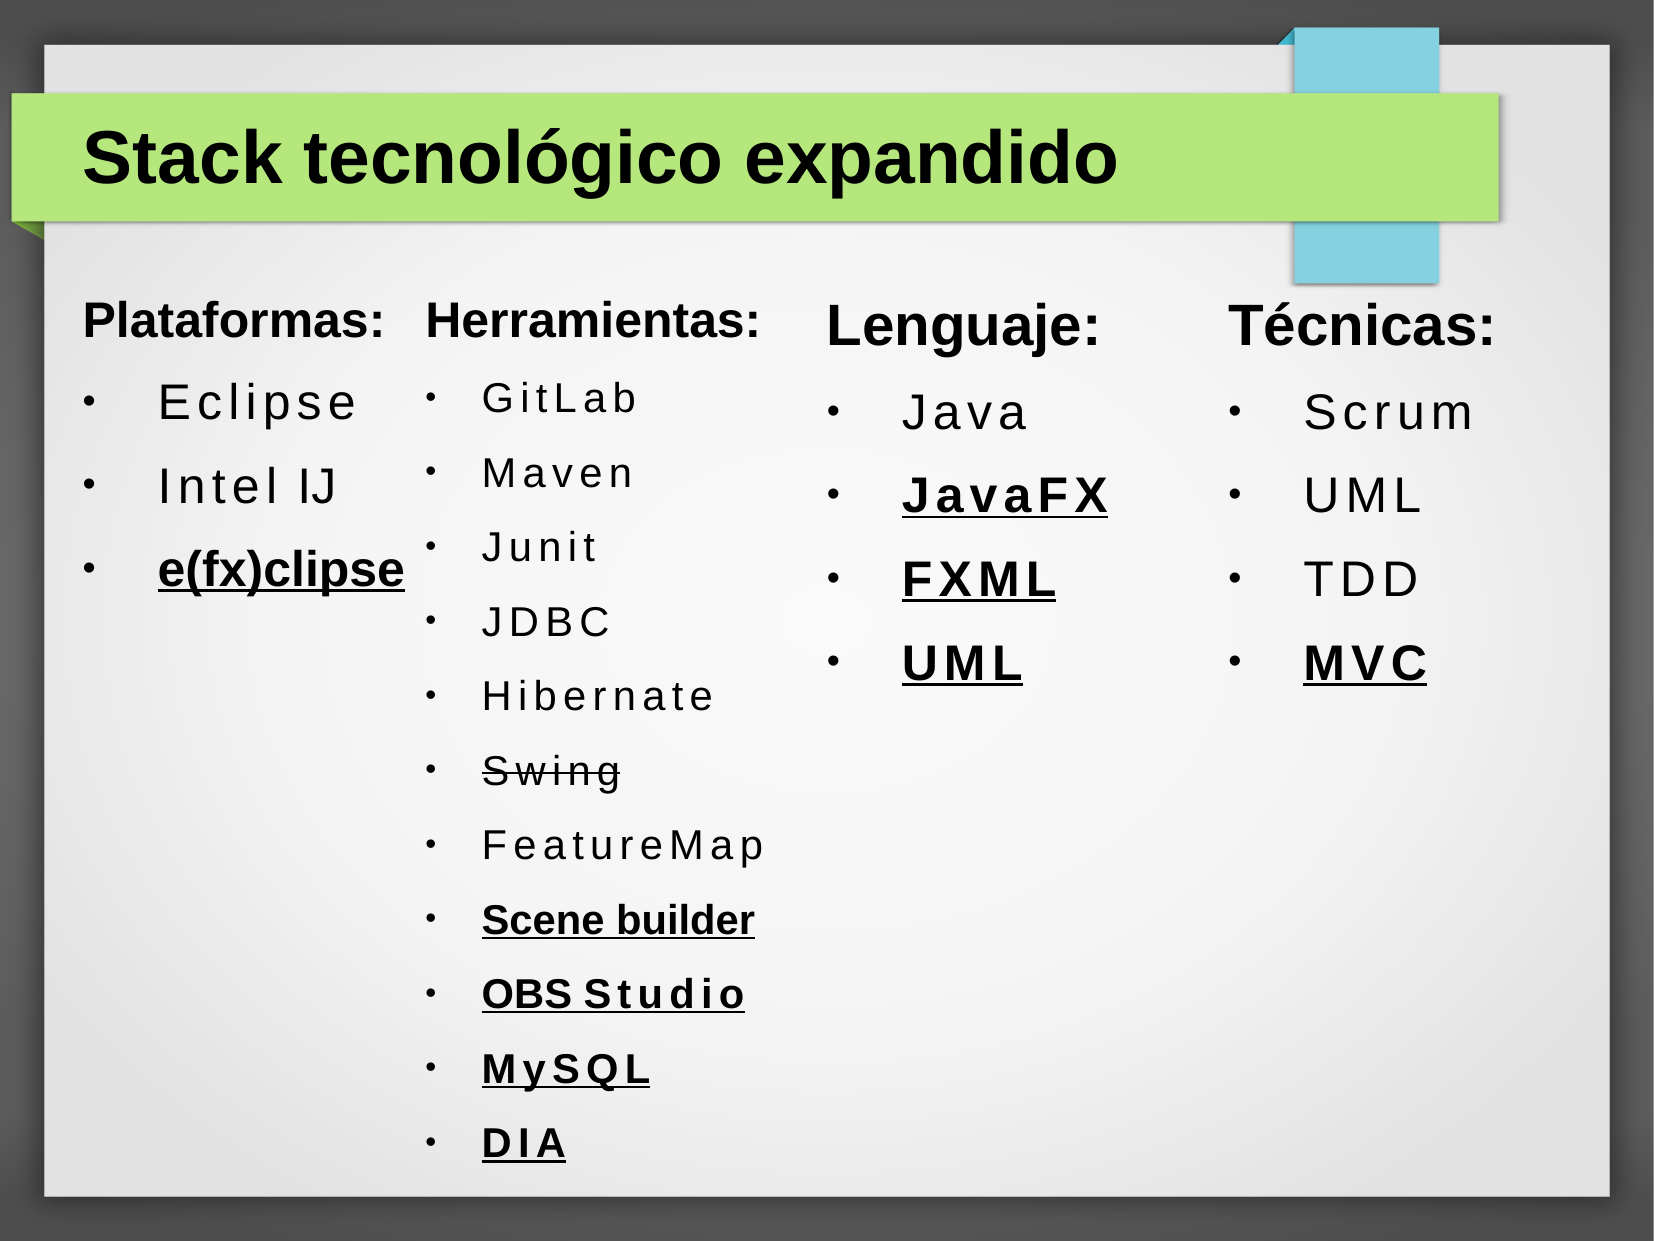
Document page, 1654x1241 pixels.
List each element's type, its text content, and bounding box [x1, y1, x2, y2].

list Lenguaje: Java JavaFX FXML UML [873, 287, 1229, 857]
list Herramientas: GitLab Maven Junit JDBC Hibernate Swing FeatureMap Scene builder OBS Studio MySQL DIA [425, 287, 873, 1183]
list Plataformas: Eclipse Intel IJ e(fx)clipse [82, 287, 438, 649]
list Técnicas: Scrum UML TDD MVC [1228, 287, 1571, 723]
title Stack tecnológico expandido [82, 94, 1264, 213]
